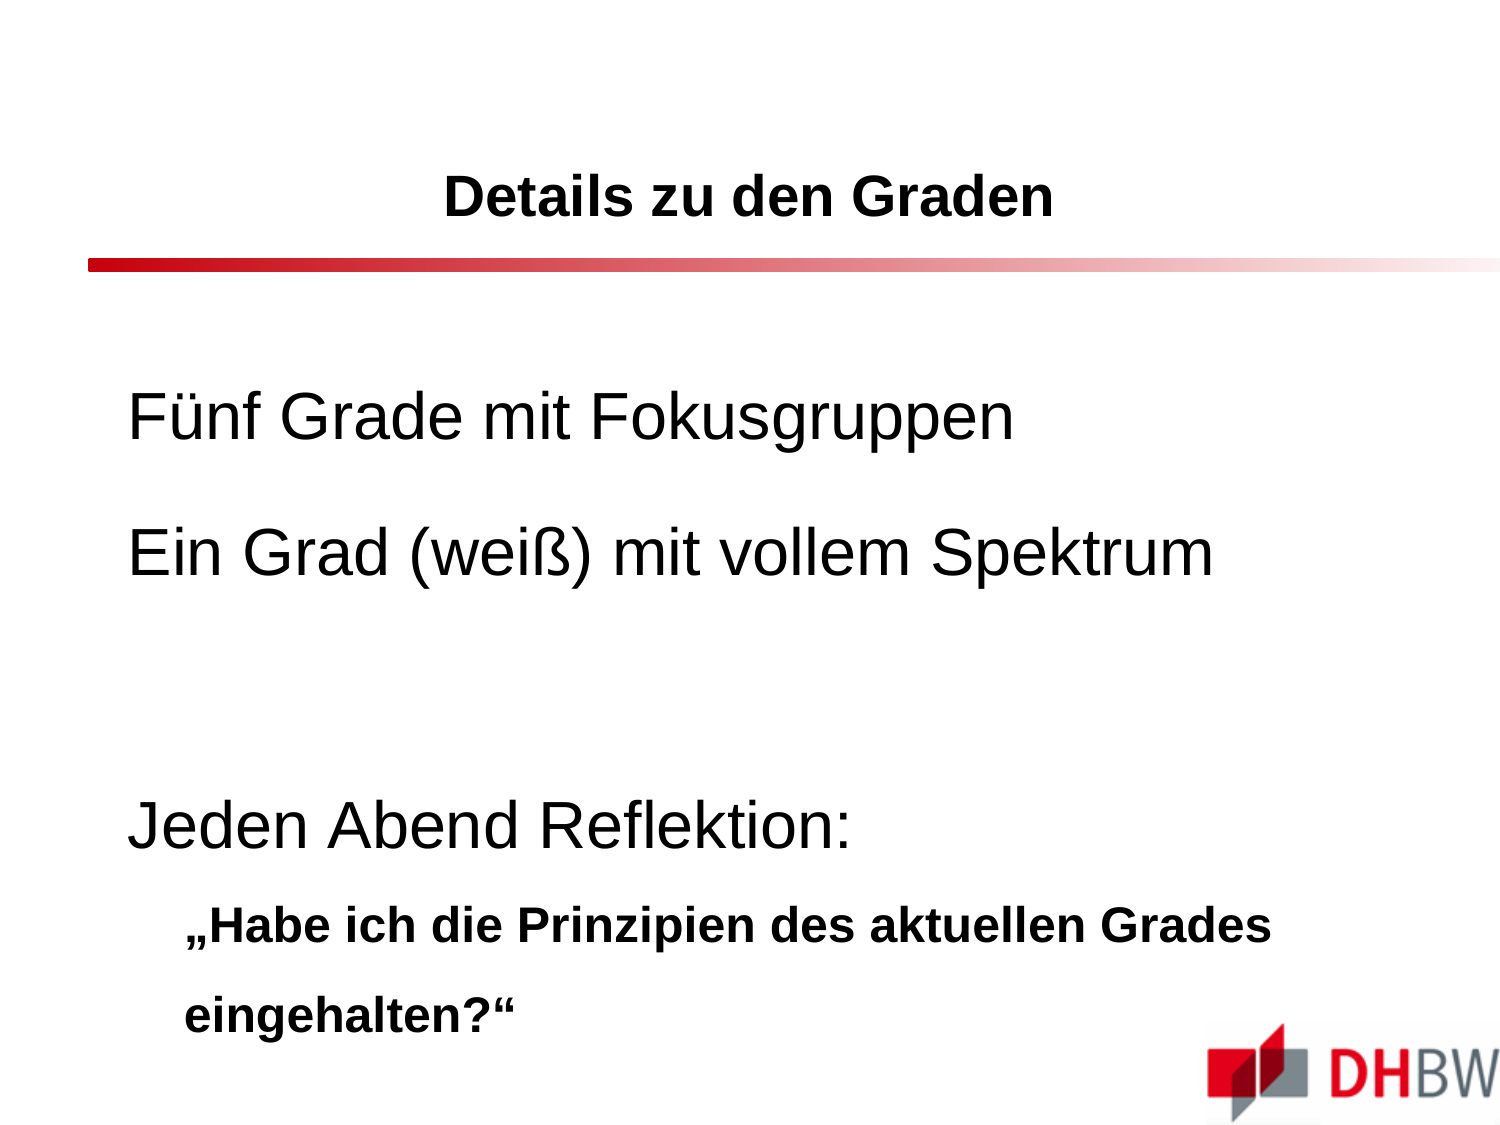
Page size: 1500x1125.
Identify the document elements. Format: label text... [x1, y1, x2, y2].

list Fünf Grade mit Fokusgruppen Ein Grad (weiß) mit vollem Spektrum Jeden Abend Reflektion: „Habe ich die Prinzipien des aktuellen Grades eingehalten?“ [113, 324, 1388, 1050]
title Details zu den Graden [112, 20, 1388, 367]
picture [1206, 1021, 1500, 1125]
